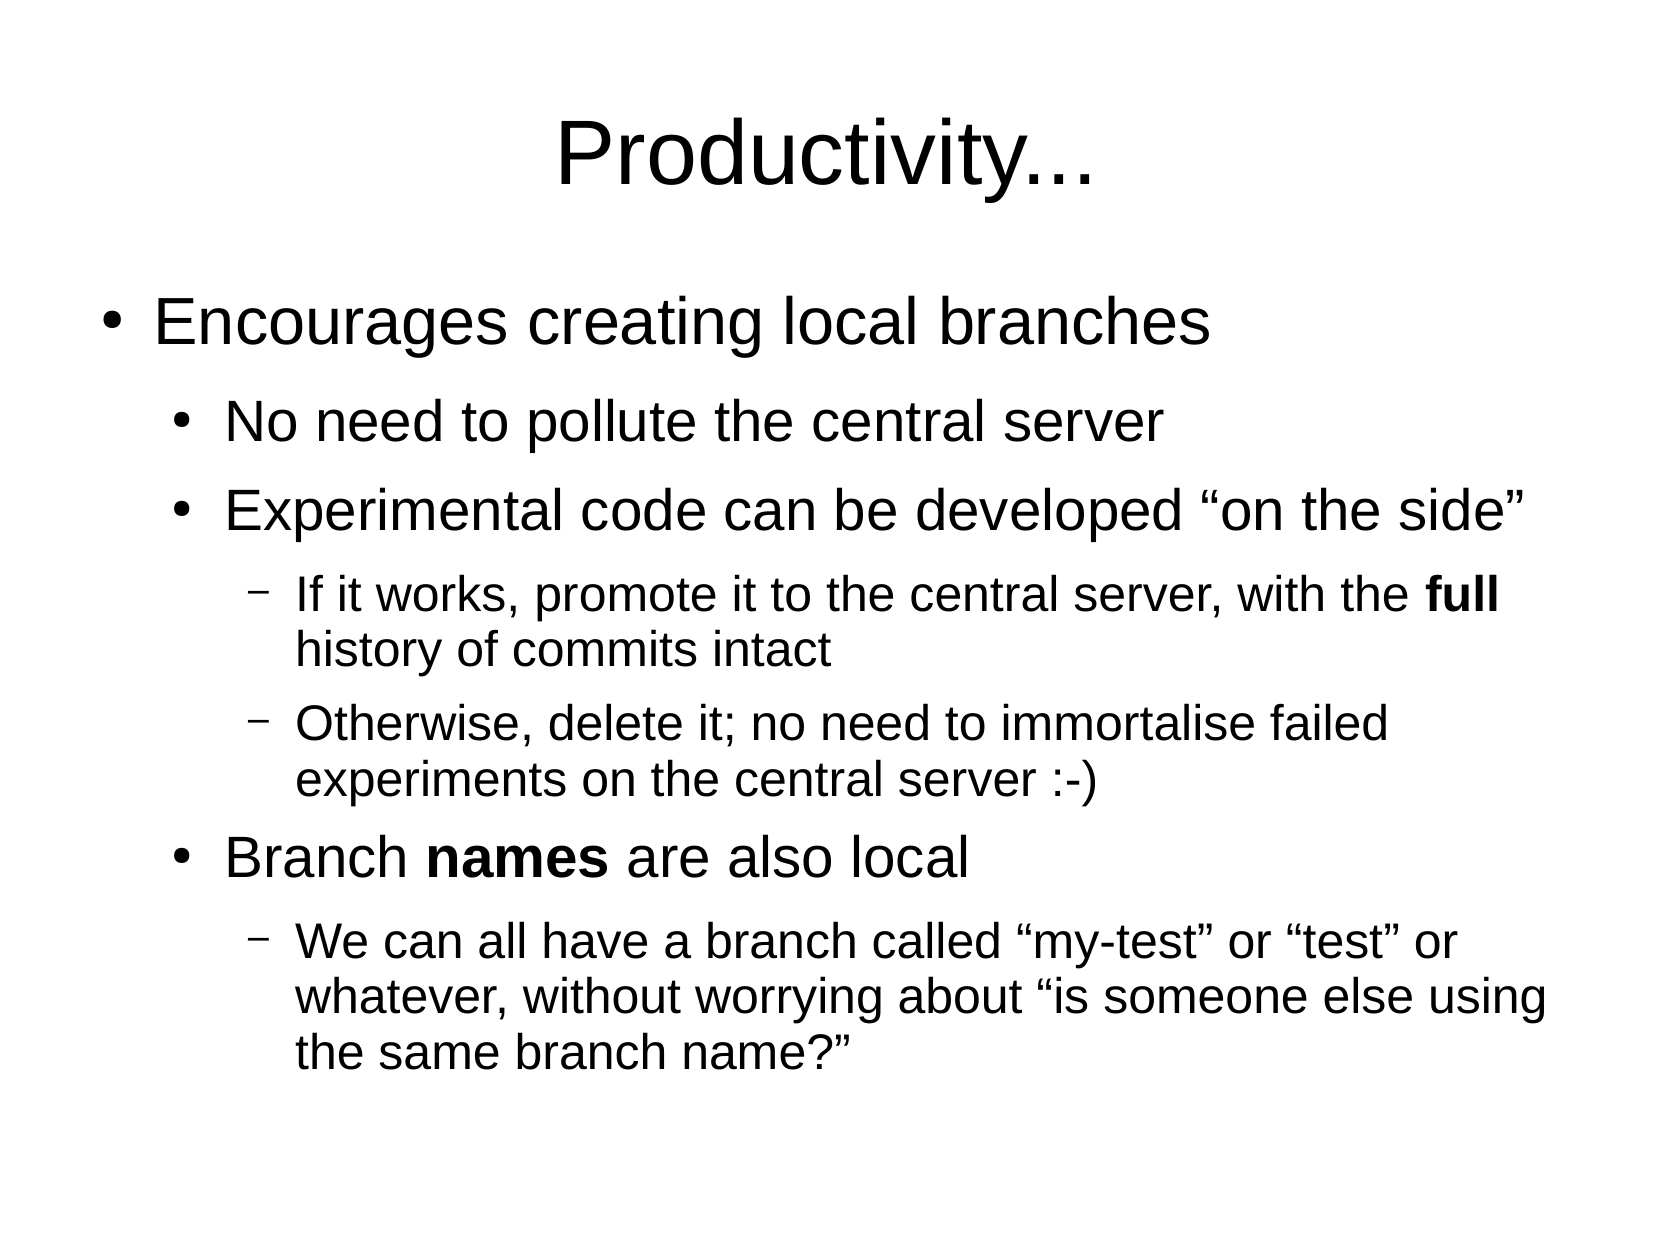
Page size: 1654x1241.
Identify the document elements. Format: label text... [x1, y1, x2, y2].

title Productivity... [82, 56, 1571, 250]
list Encourages creating local branches No need to pollute the central server Experimental code can be developed “on the side” If it works, promote it to the central server, with the full history of commits intact Otherwise, delete it; no need to immortalise failed experiments on the central server :-) Branch names are also local We can all have a branch called “my-test” or “test” or whatever, without worrying about “is someone else using the same branch name?” [82, 284, 1571, 1103]
